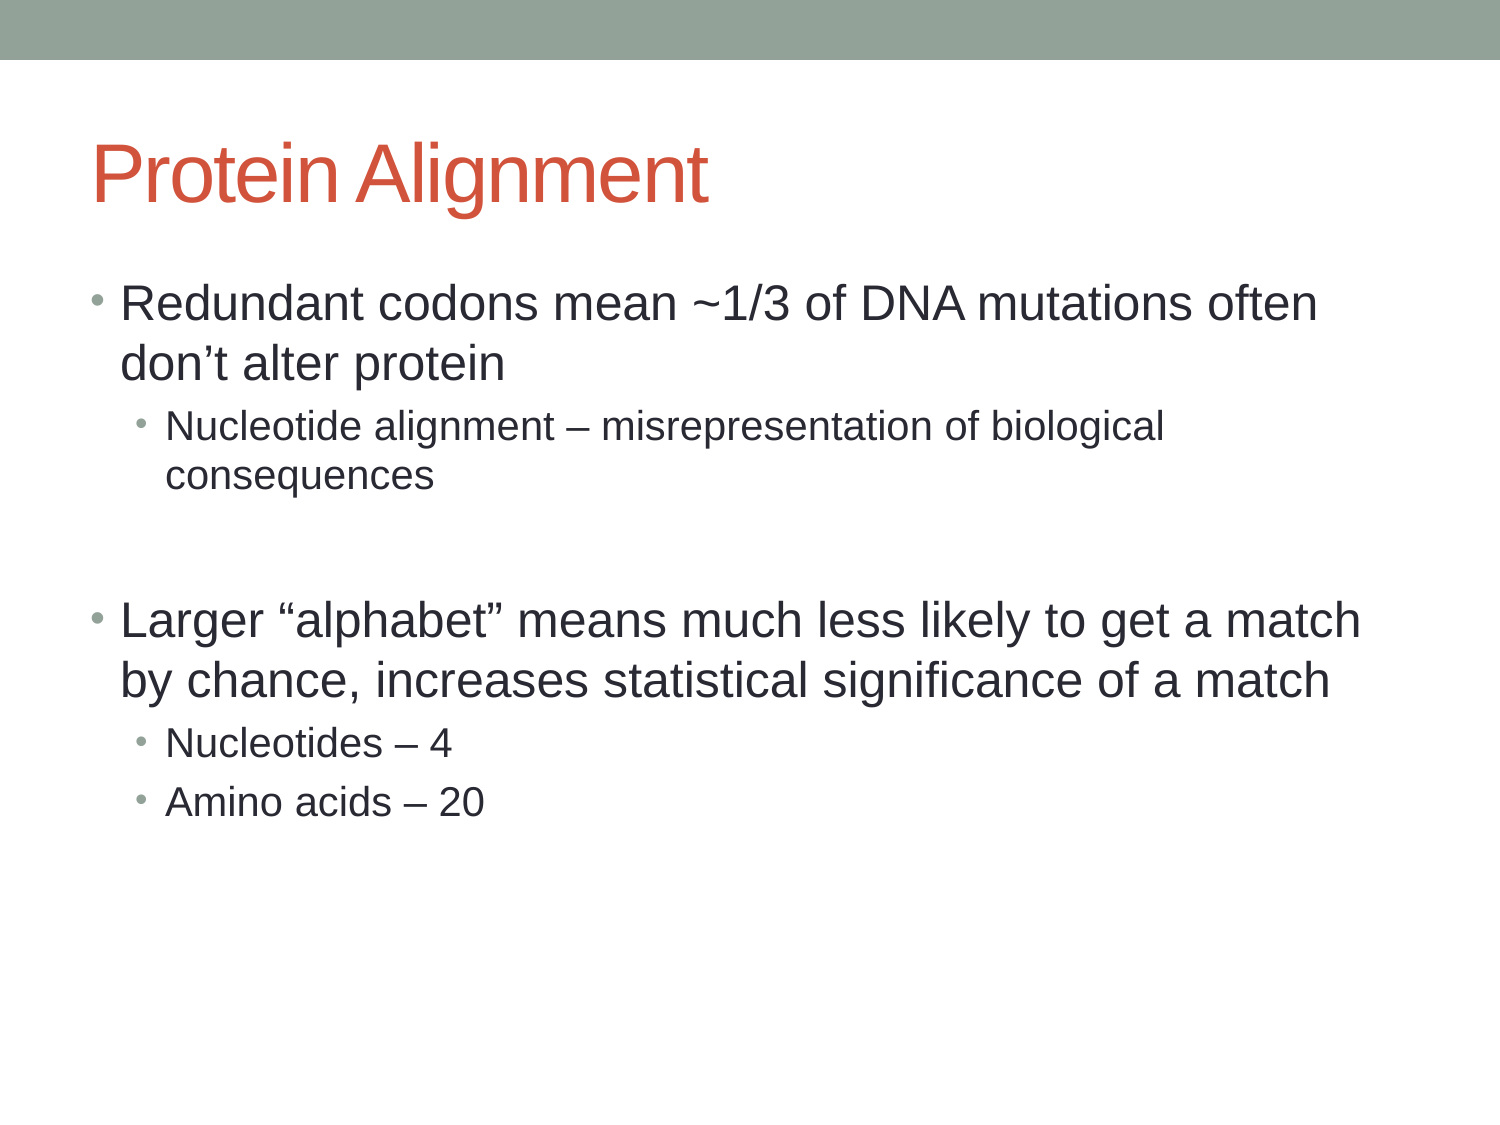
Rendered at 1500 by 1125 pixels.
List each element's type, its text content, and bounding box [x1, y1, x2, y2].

title Protein Alignment [75, 87, 1425, 250]
list Redundant codons mean ~1/3 of DNA mutations often don’t alter protein Nucleotide alignment – misrepresentation of biological consequences Larger “alphabet” means much less likely to get a match by chance, increases statistical significance of a match Nucleotides – 4 Amino acids – 20 [75, 262, 1425, 1063]
